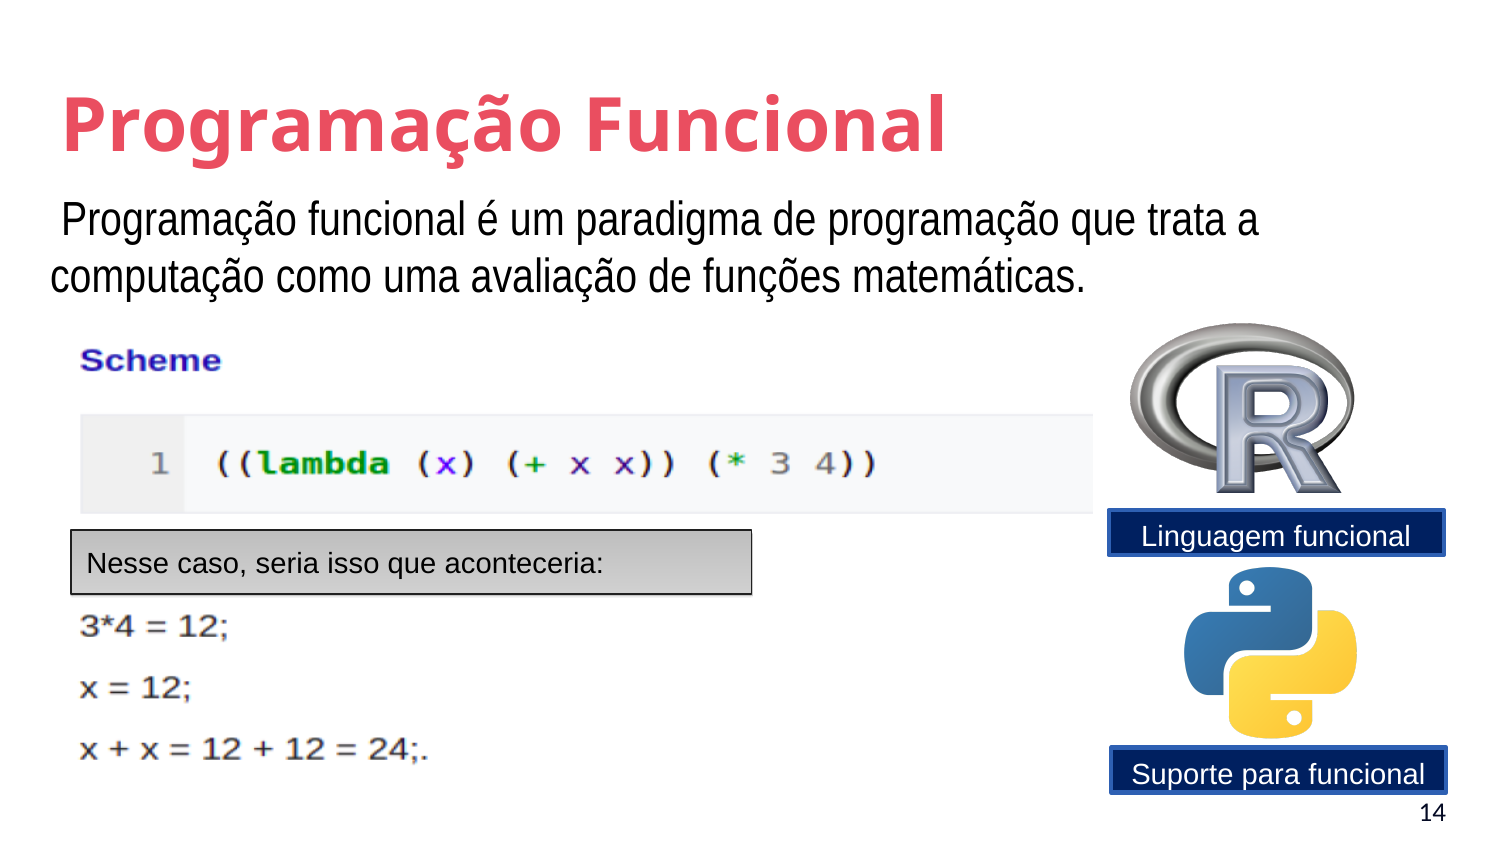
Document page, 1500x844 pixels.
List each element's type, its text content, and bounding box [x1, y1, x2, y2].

slide_number 14 [1403, 779, 1494, 844]
text_box Programação Funcional [45, 47, 1395, 318]
text_box Nesse caso, seria isso que aconteceria: [71, 530, 751, 594]
text_box Suporte para funcional [1111, 748, 1446, 793]
text_box Linguagem funcional [1109, 510, 1444, 555]
picture [1184, 567, 1357, 739]
picture [1130, 322, 1355, 493]
picture [53, 332, 1093, 777]
